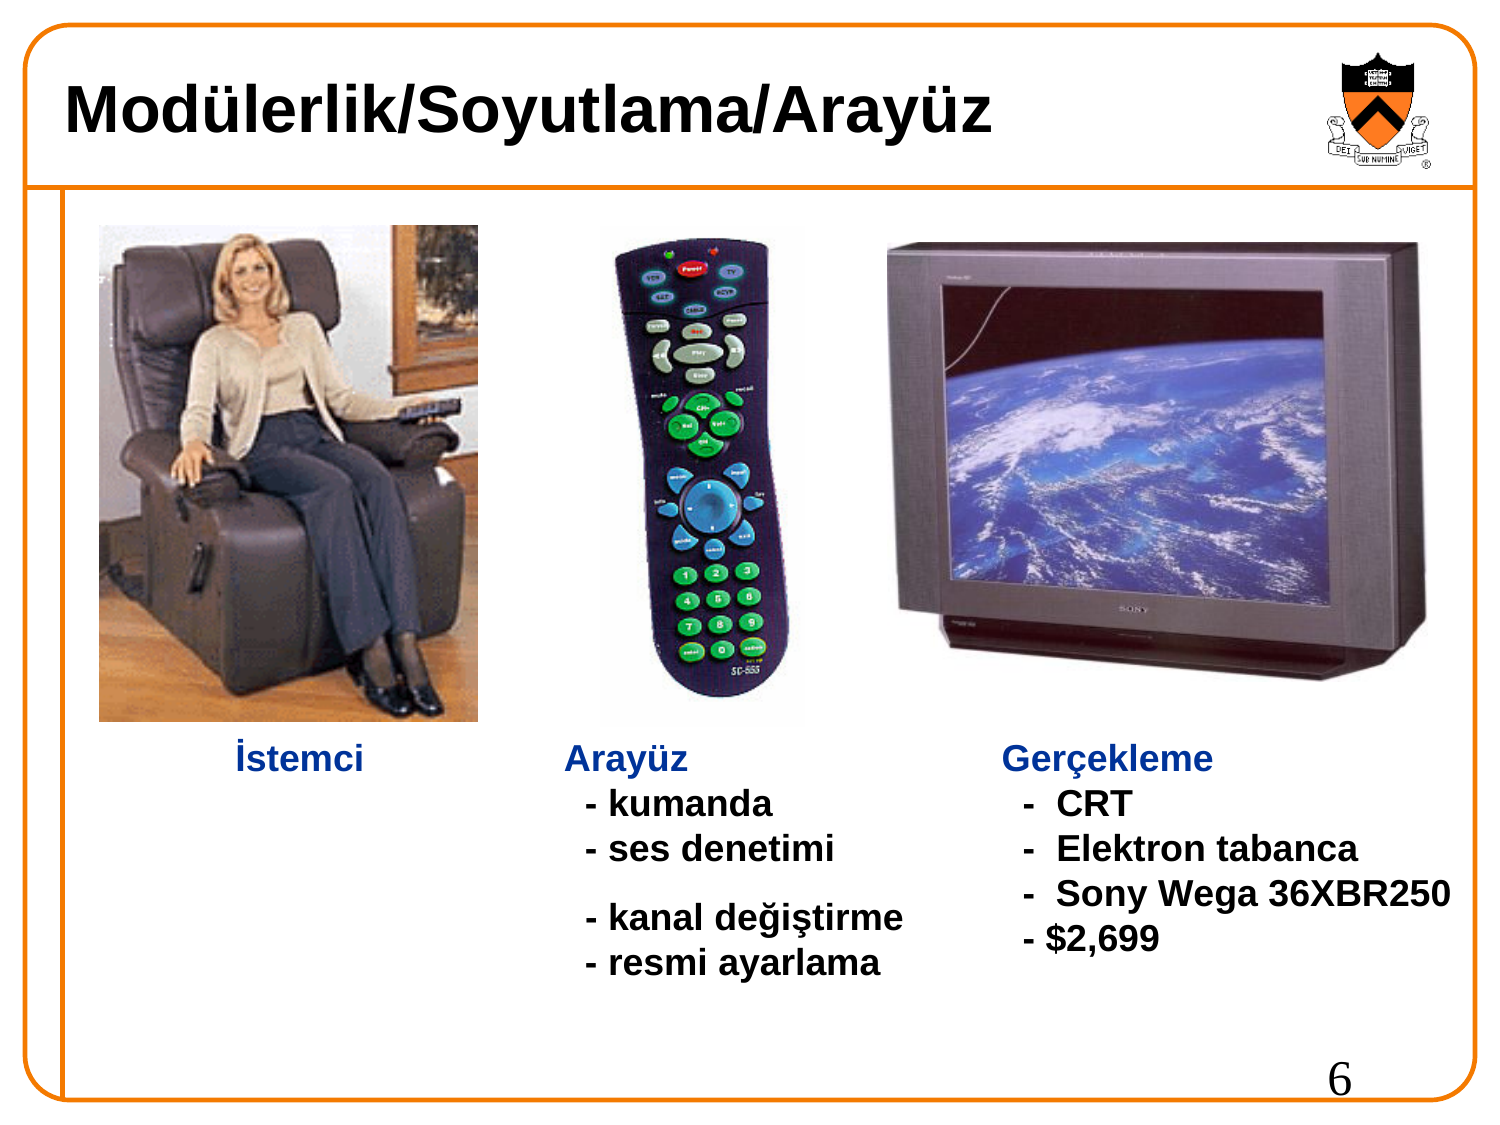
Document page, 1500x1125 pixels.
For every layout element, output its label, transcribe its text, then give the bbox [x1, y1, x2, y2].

picture [887, 242, 1428, 682]
text_box Arayüz - kumanda - ses denetimi - kanal değiştirme - resmi ayarlama [548, 726, 1000, 991]
text_box İstemci [125, 726, 476, 788]
title Modülerlik/Soyutlama/Arayüz [50, 49, 1450, 163]
text_box Gerçekleme - CRT - Elektron tabanca - Sony Wega 36XBR250 - $2,699 [986, 726, 1498, 968]
picture [600, 226, 805, 726]
picture [1325, 163, 1431, 169]
picture [99, 225, 478, 722]
